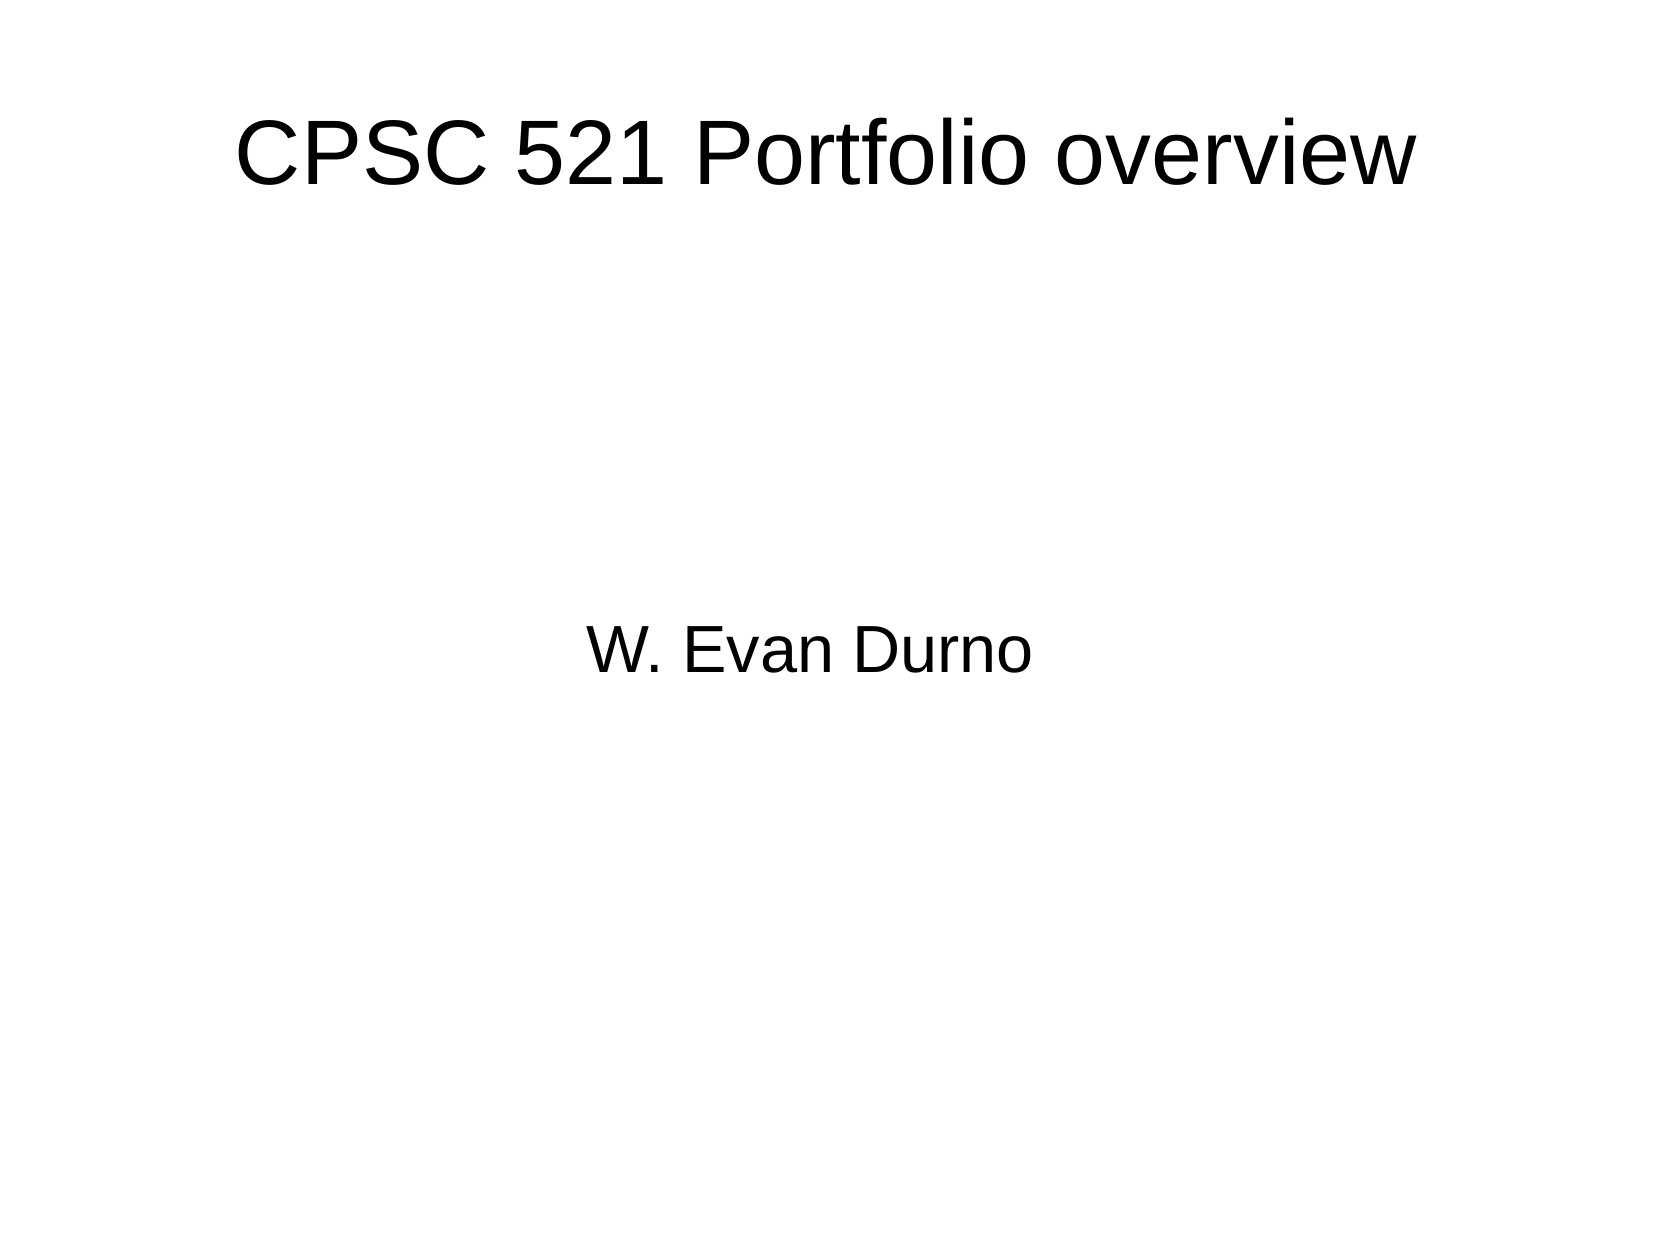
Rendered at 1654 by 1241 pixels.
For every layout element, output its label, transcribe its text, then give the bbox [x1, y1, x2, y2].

title CPSC 521 Portfolio overview [82, 49, 1571, 257]
subtitle W. Evan Durno [82, 290, 1538, 1010]
